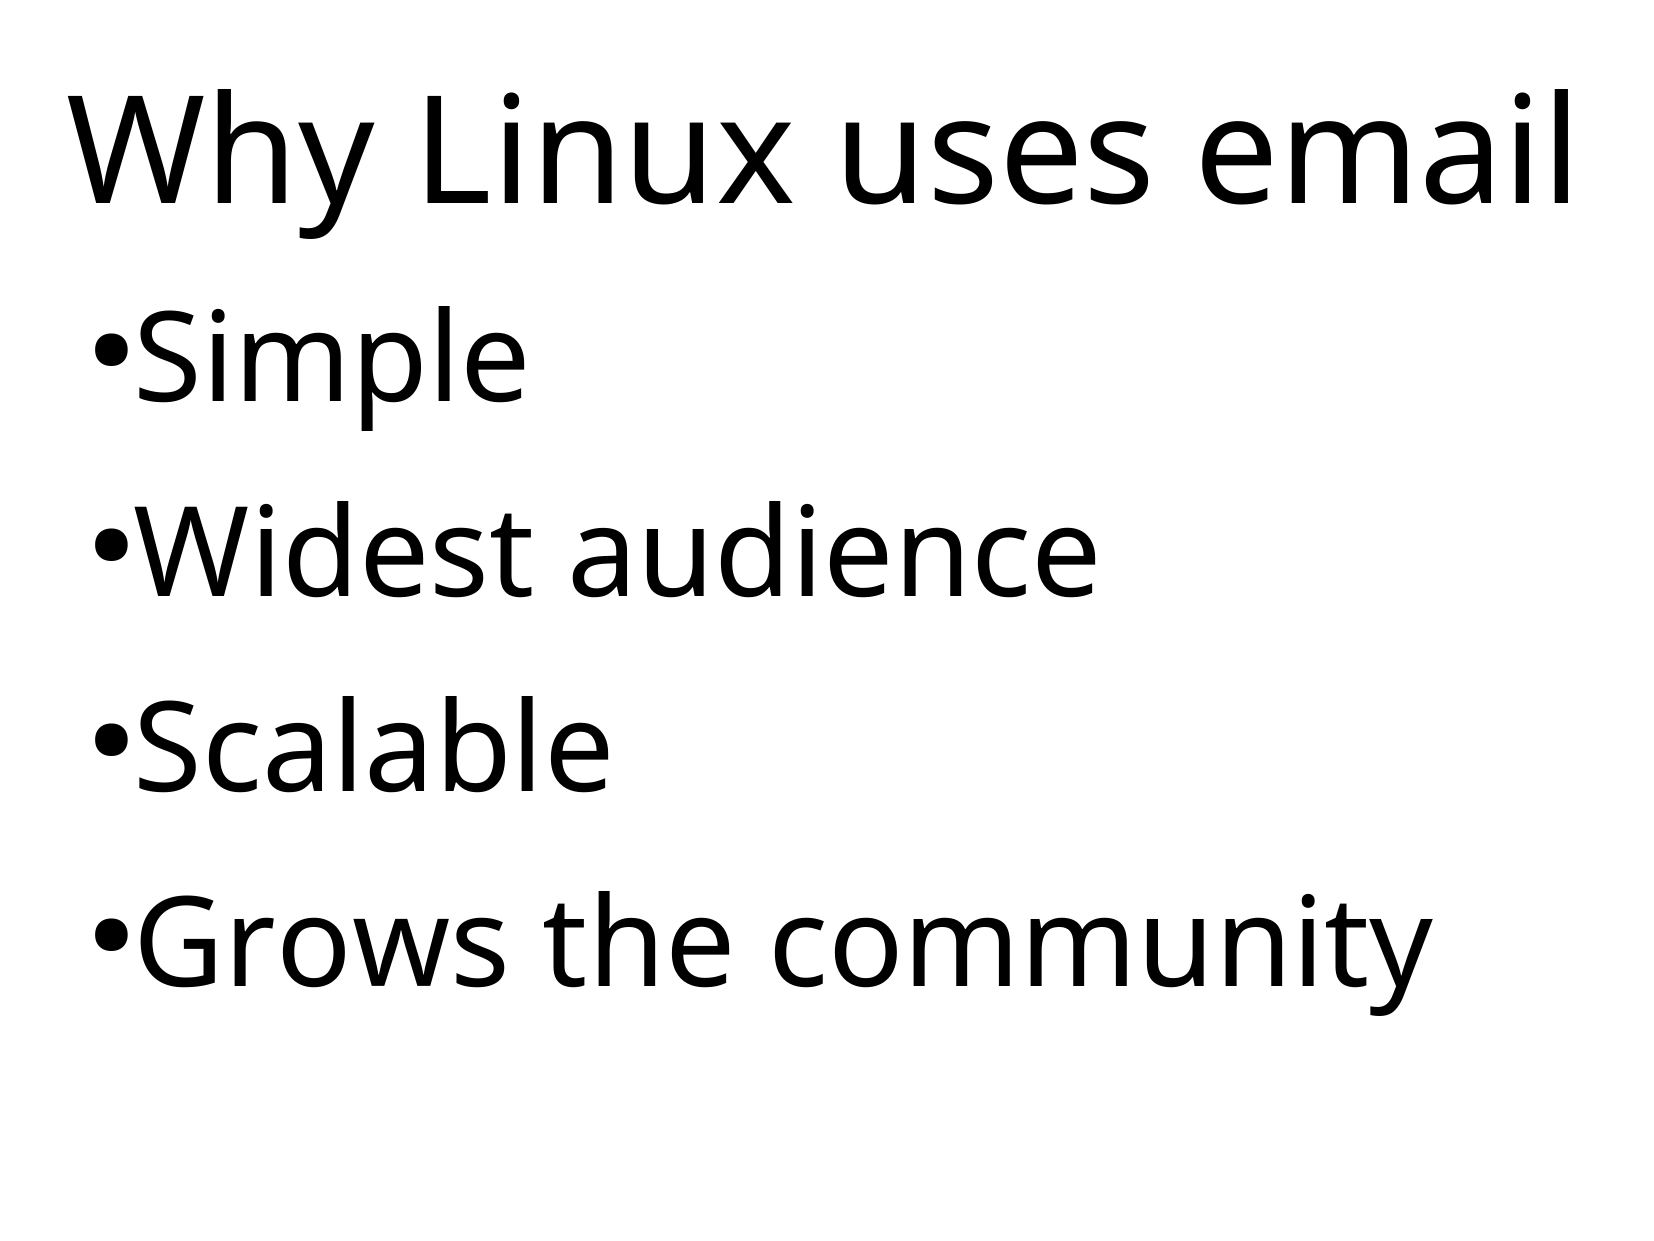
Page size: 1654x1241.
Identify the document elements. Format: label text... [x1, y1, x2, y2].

text_box Why Linux uses email [0, 35, 1649, 263]
text_box Simple Widest audience Scalable Grows the community [74, 259, 1619, 1181]
